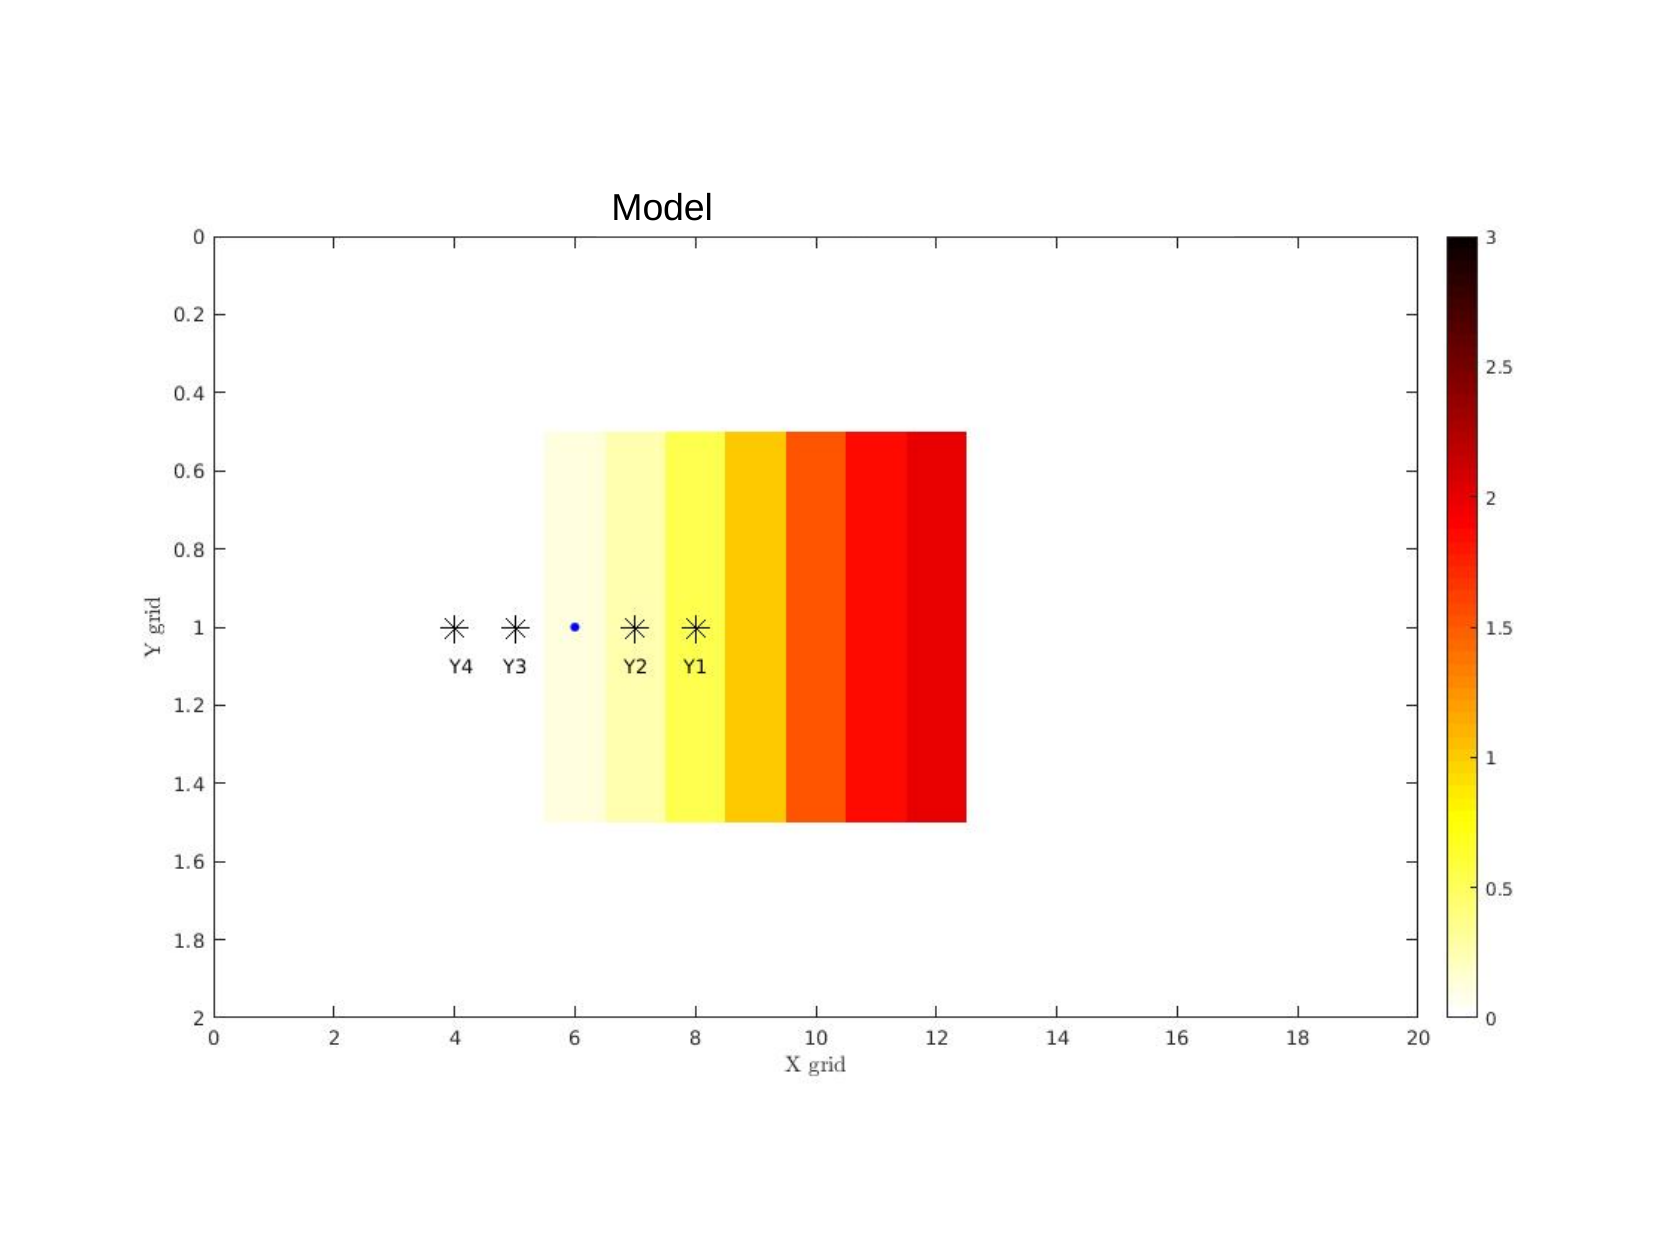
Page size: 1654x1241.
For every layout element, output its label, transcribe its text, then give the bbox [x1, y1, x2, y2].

picture [11, 165, 1654, 1124]
text_box Model [596, 179, 1235, 237]
